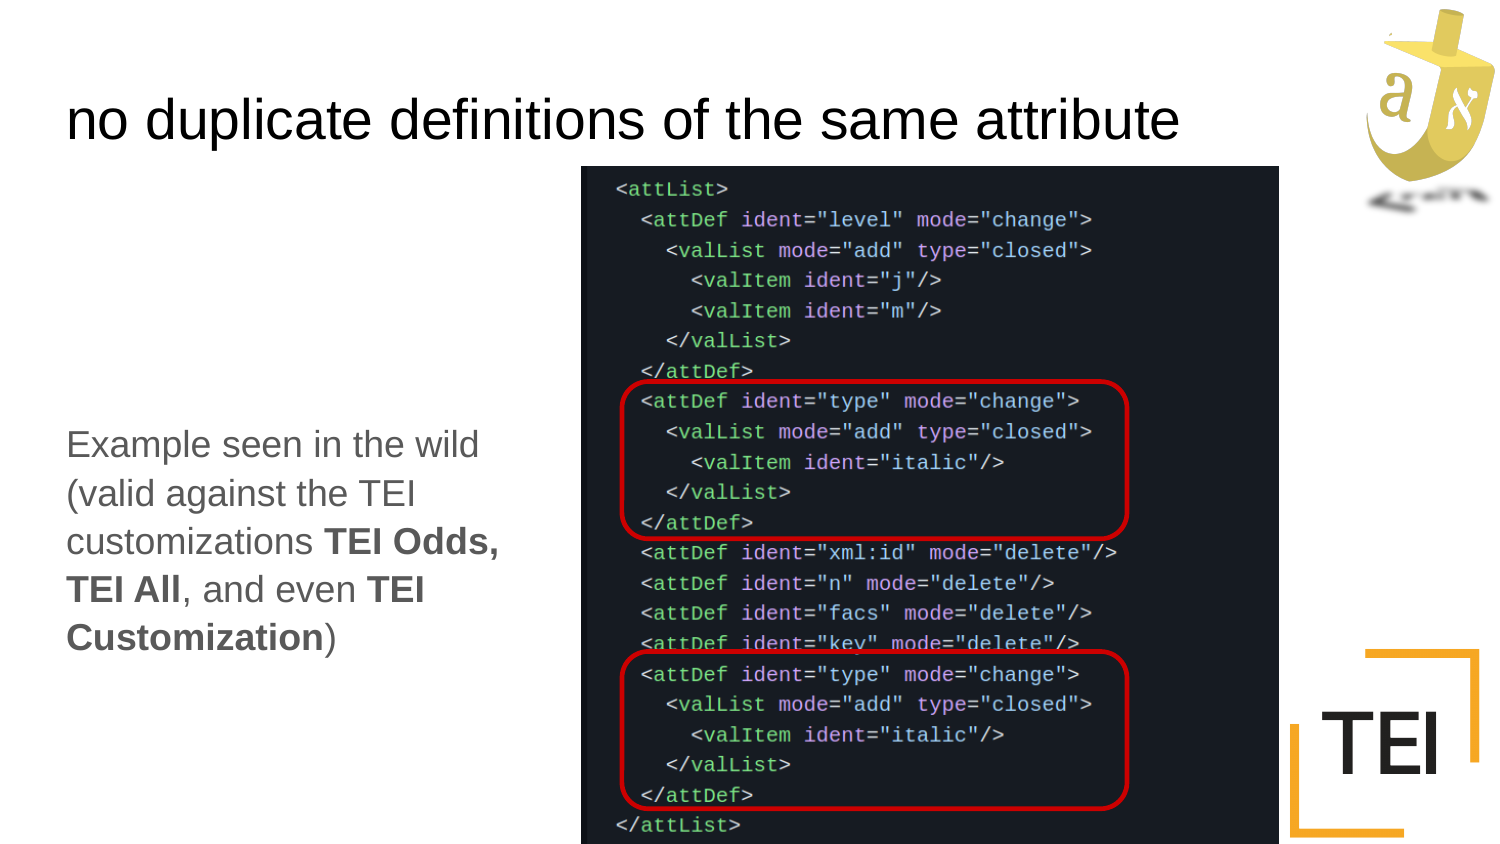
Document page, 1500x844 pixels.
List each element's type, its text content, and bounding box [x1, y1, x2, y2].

picture [1352, 0, 1500, 220]
picture [1285, 645, 1484, 844]
picture [581, 166, 1279, 844]
title no duplicate definitions of the same attribute [51, 72, 1449, 167]
list Example seen in the wild (valid against the TEI customizations TEI Odds, TEI All, and even TEI Customization) [51, 189, 581, 836]
